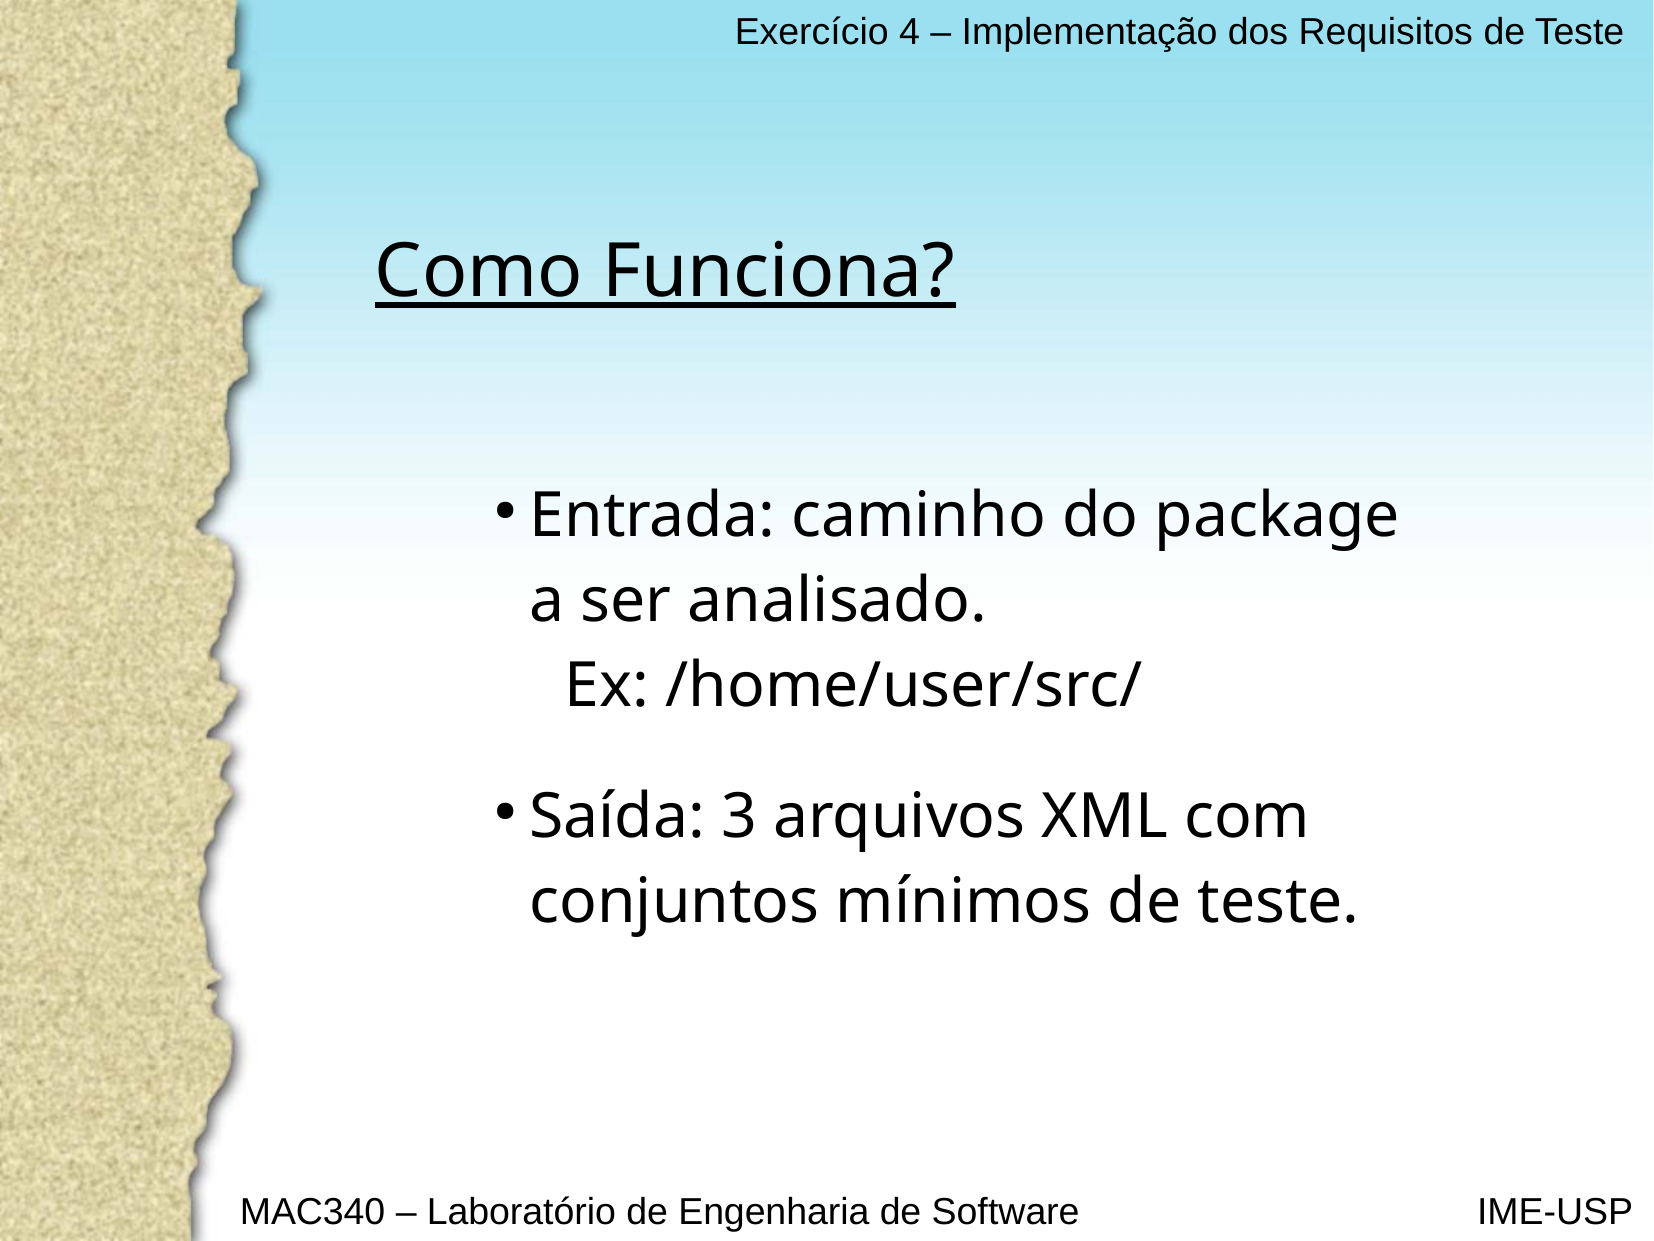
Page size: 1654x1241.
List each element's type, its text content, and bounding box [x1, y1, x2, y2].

text_box Como Funciona? [360, 208, 1009, 316]
picture [0, 0, 1654, 1183]
text_box Entrada: caminho do package a ser analisado. Ex: /home/user/src/ [479, 462, 1507, 705]
text_box Saída: 3 arquivos XML com conjuntos mínimos de teste. [479, 763, 1438, 1049]
text_box Exercício 4 – Implementação dos Requisitos de Teste [720, 3, 1654, 61]
text_box MAC340 – Laboratório de Engenharia de Software IME-USP [0, 1183, 1654, 1241]
